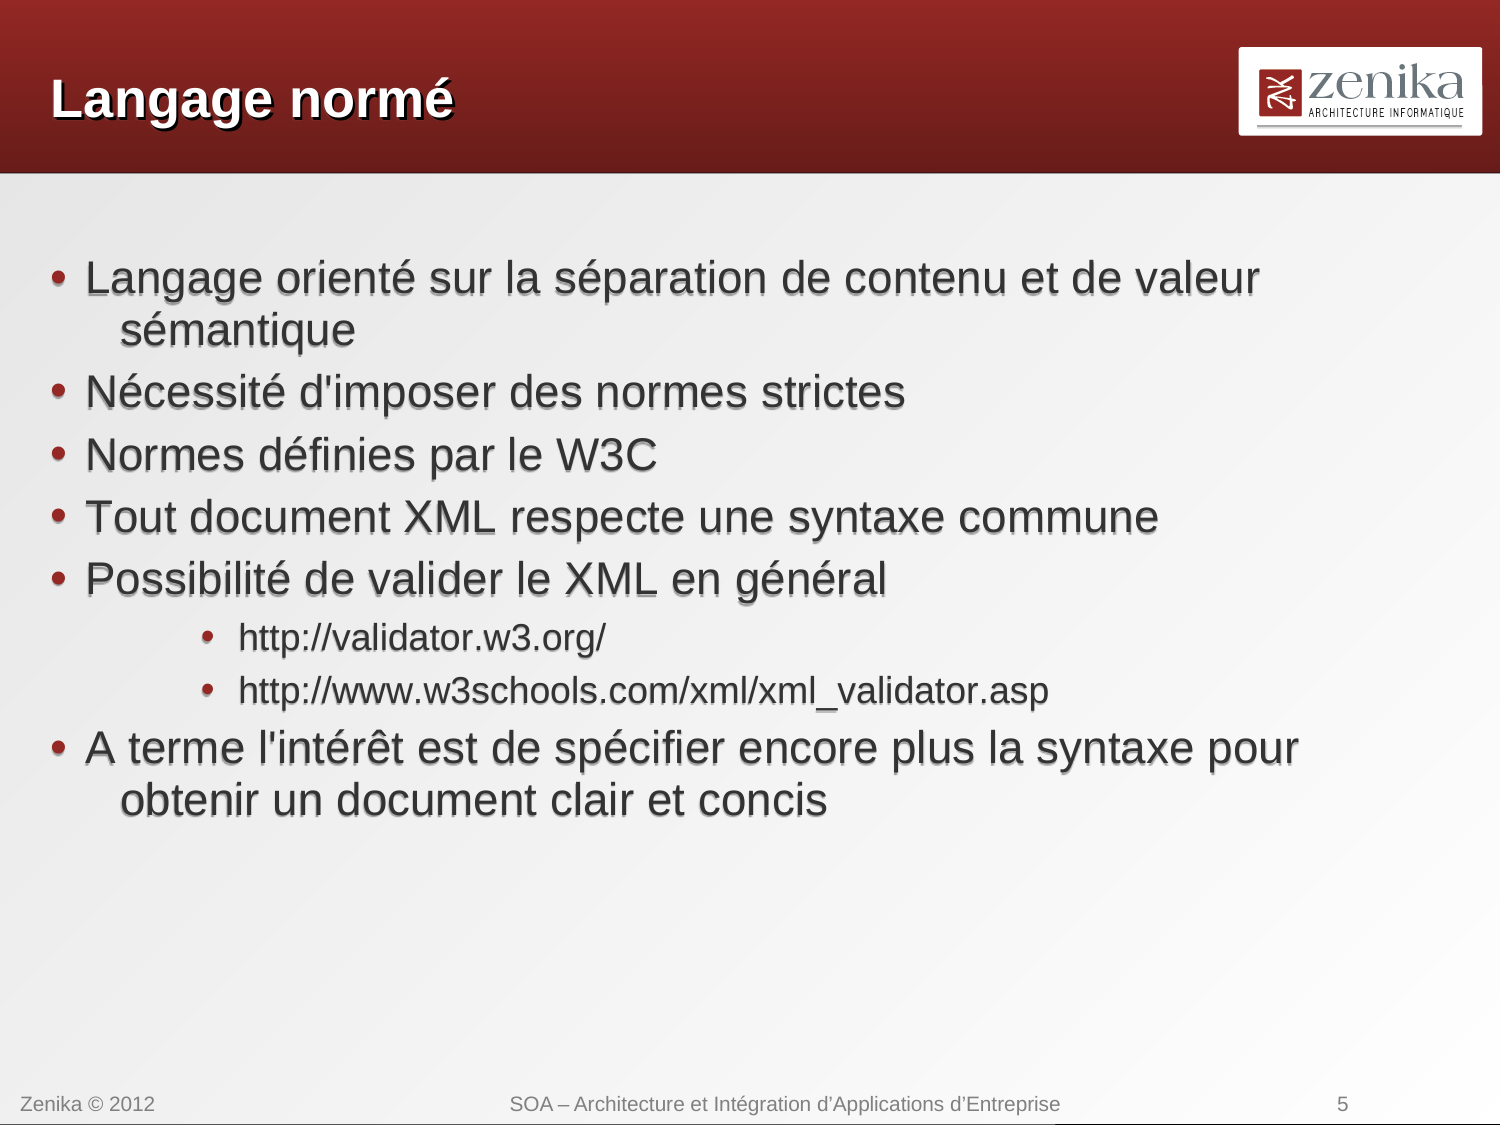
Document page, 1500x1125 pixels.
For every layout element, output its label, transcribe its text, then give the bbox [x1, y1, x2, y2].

list Langage orienté sur la séparation de contenu et de valeur sémantique Nécessité d'imposer des normes strictes Normes définies par le W3C Tout document XML respecte une syntaxe commune Possibilité de valider le XML en général http://validator.w3.org/ http://www.w3schools.com/xml/xml_validator.asp A terme l'intérêt est de spécifier encore plus la syntaxe pour obtenir un document clair et concis [50, 249, 1435, 1079]
title Langage normé [50, 15, 1206, 180]
